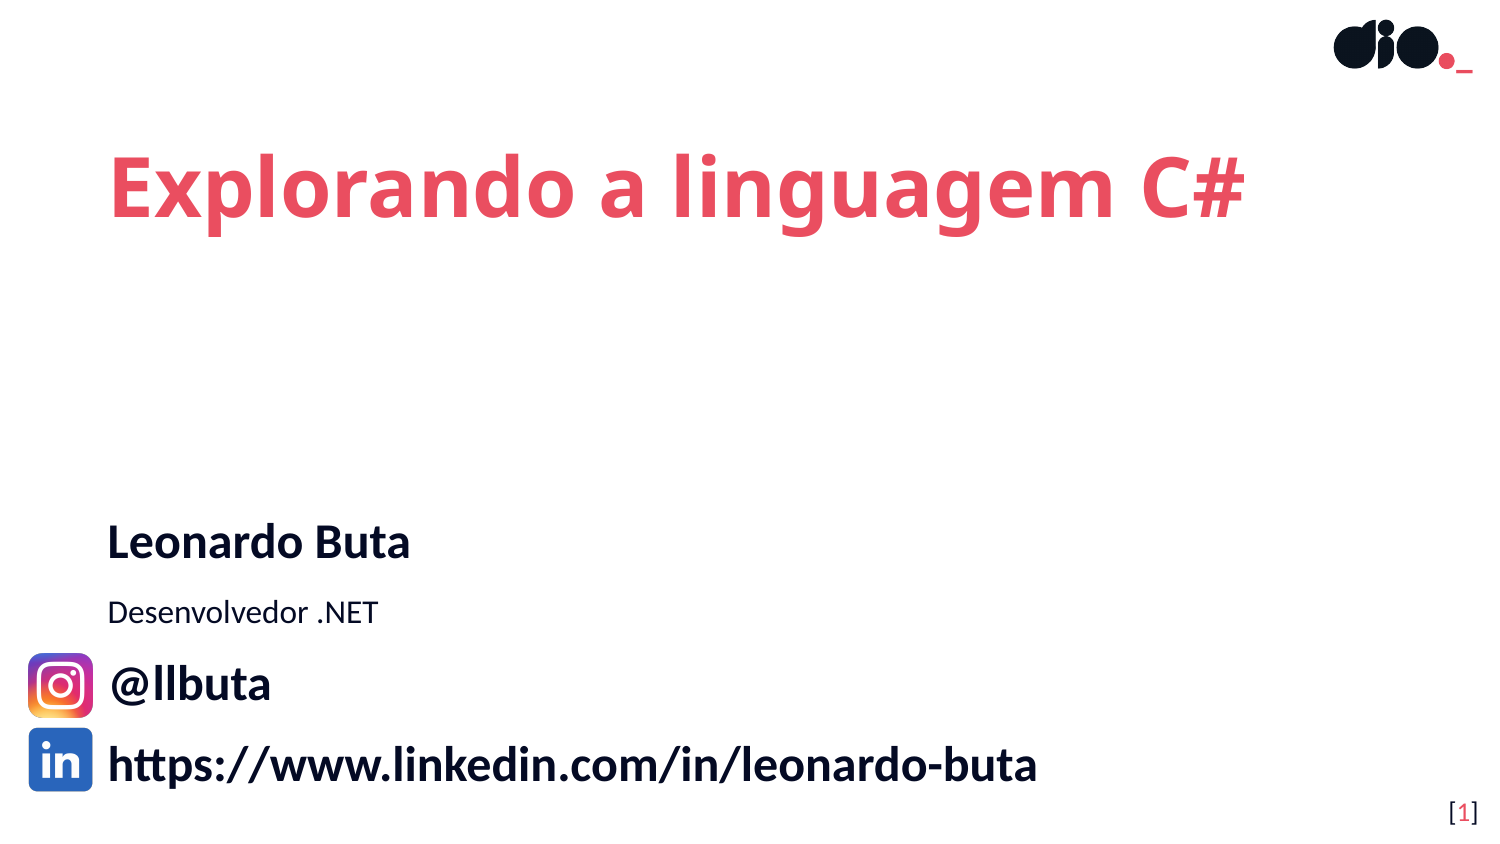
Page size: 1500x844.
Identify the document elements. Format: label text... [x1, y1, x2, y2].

picture [28, 653, 93, 718]
text_box Leonardo Buta Desenvolvedor .NET @llbuta https://www.linkedin.com/in/leonardo-buta [92, 493, 1202, 812]
picture [21, 720, 100, 799]
slide_number [<number>] [1403, 779, 1494, 844]
text_box Explorando a linguagem C# [92, 104, 1404, 422]
picture [1333, 19, 1473, 74]
